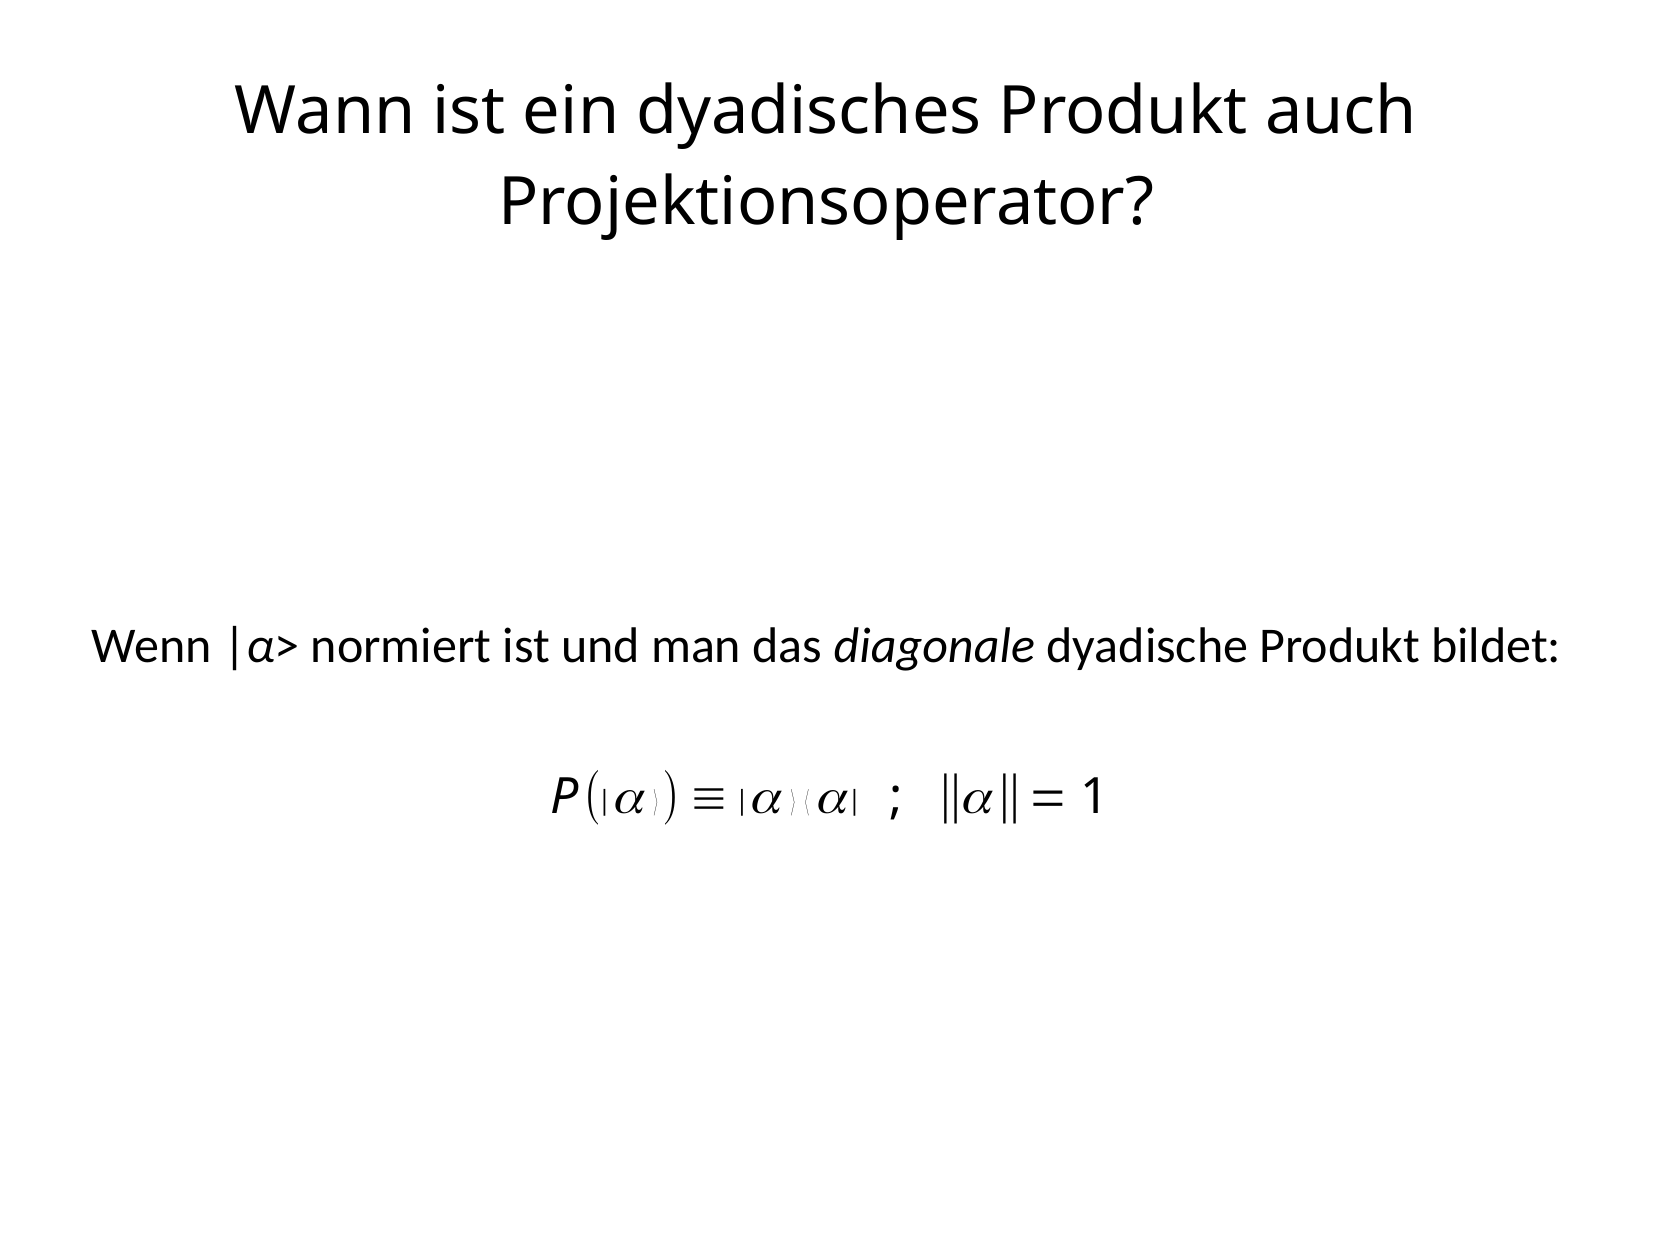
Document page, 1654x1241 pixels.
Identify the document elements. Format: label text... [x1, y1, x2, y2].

subtitle Wenn |α> normiert ist und man das diagonale dyadische Produkt bildet: [82, 290, 1571, 1010]
title Wann ist ein dyadisches Produkt auch Projektionsoperator? [82, 49, 1571, 257]
chart [544, 766, 1110, 828]
